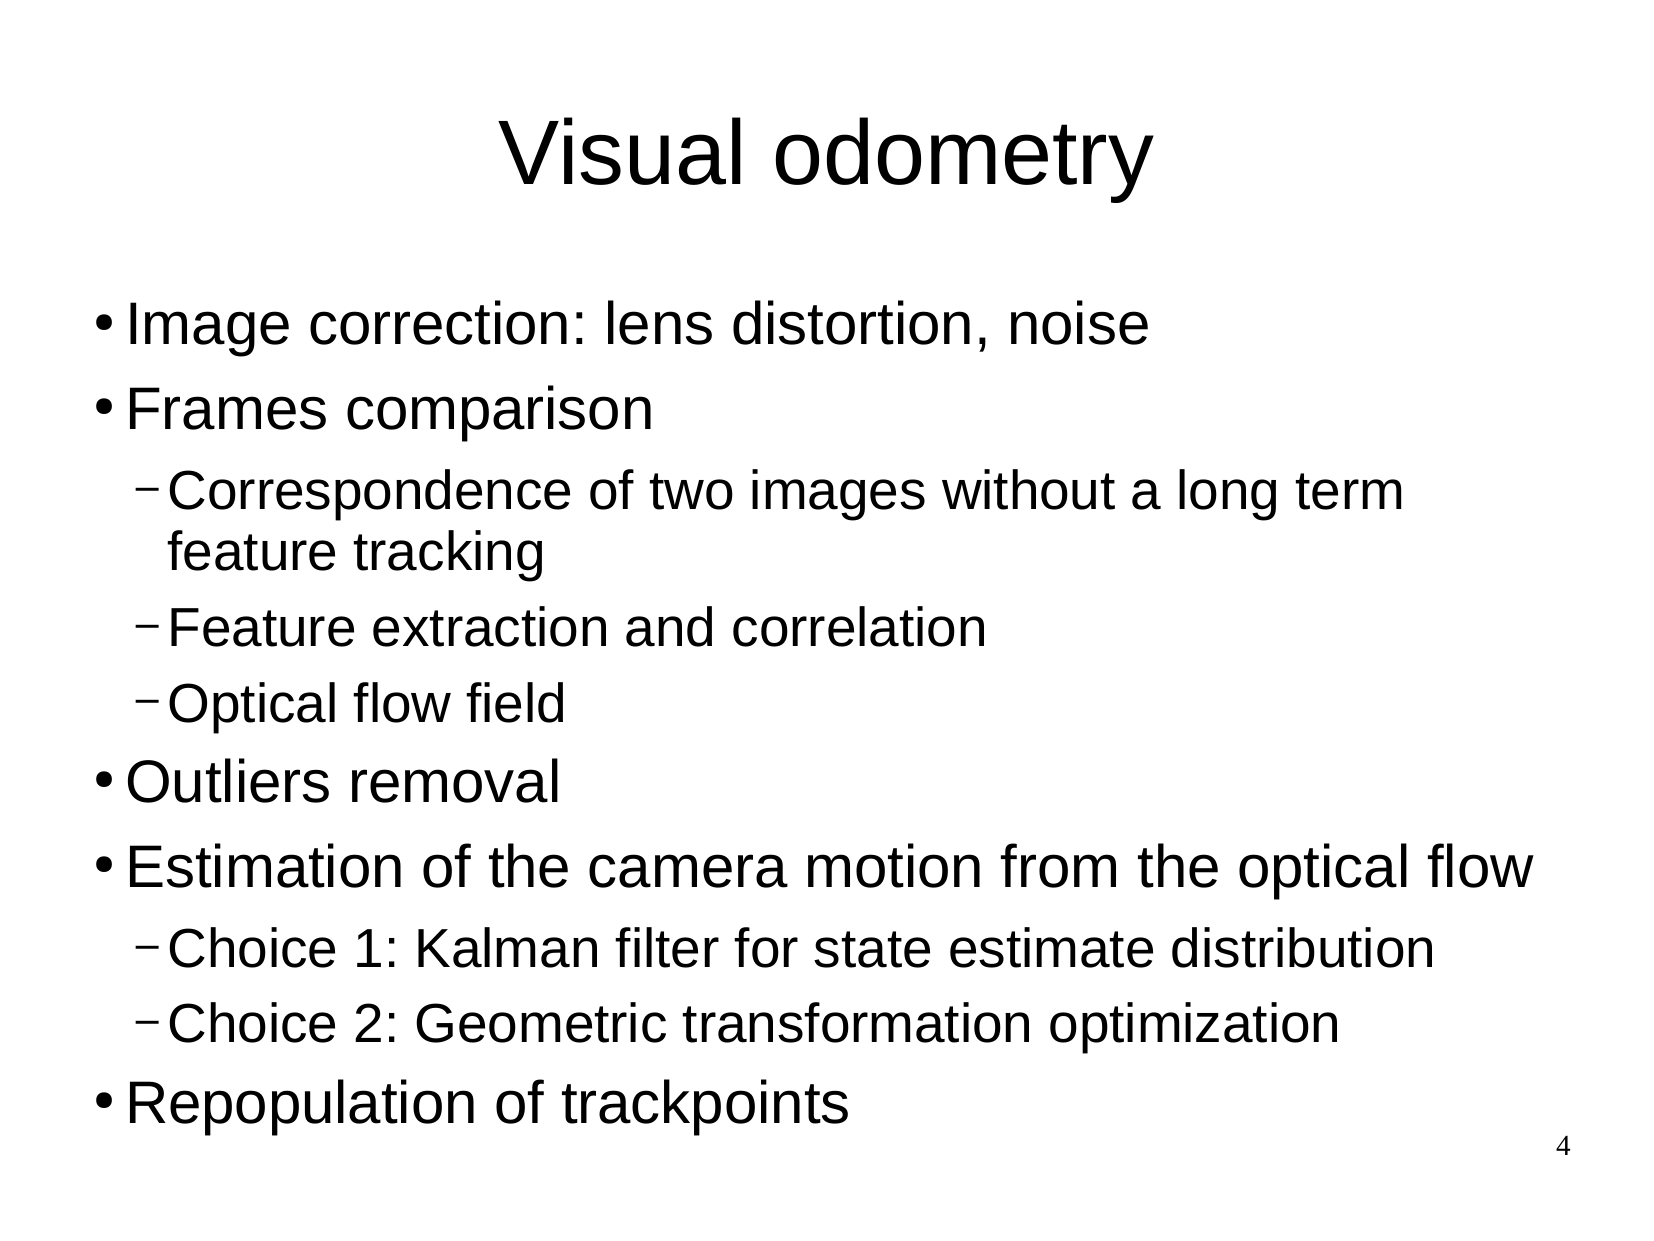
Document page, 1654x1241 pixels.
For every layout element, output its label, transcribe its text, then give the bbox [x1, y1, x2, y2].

list Image correction: lens distortion, noise Frames comparison Correspondence of two images without a long term feature tracking Feature extraction and correlation Optical flow field Outliers removal Estimation of the camera motion from the optical flow Choice 1: Kalman filter for state estimate distribution Choice 2: Geometric transformation optimization Repopulation of trackpoints [82, 290, 1538, 1156]
title Visual odometry [82, 49, 1571, 257]
